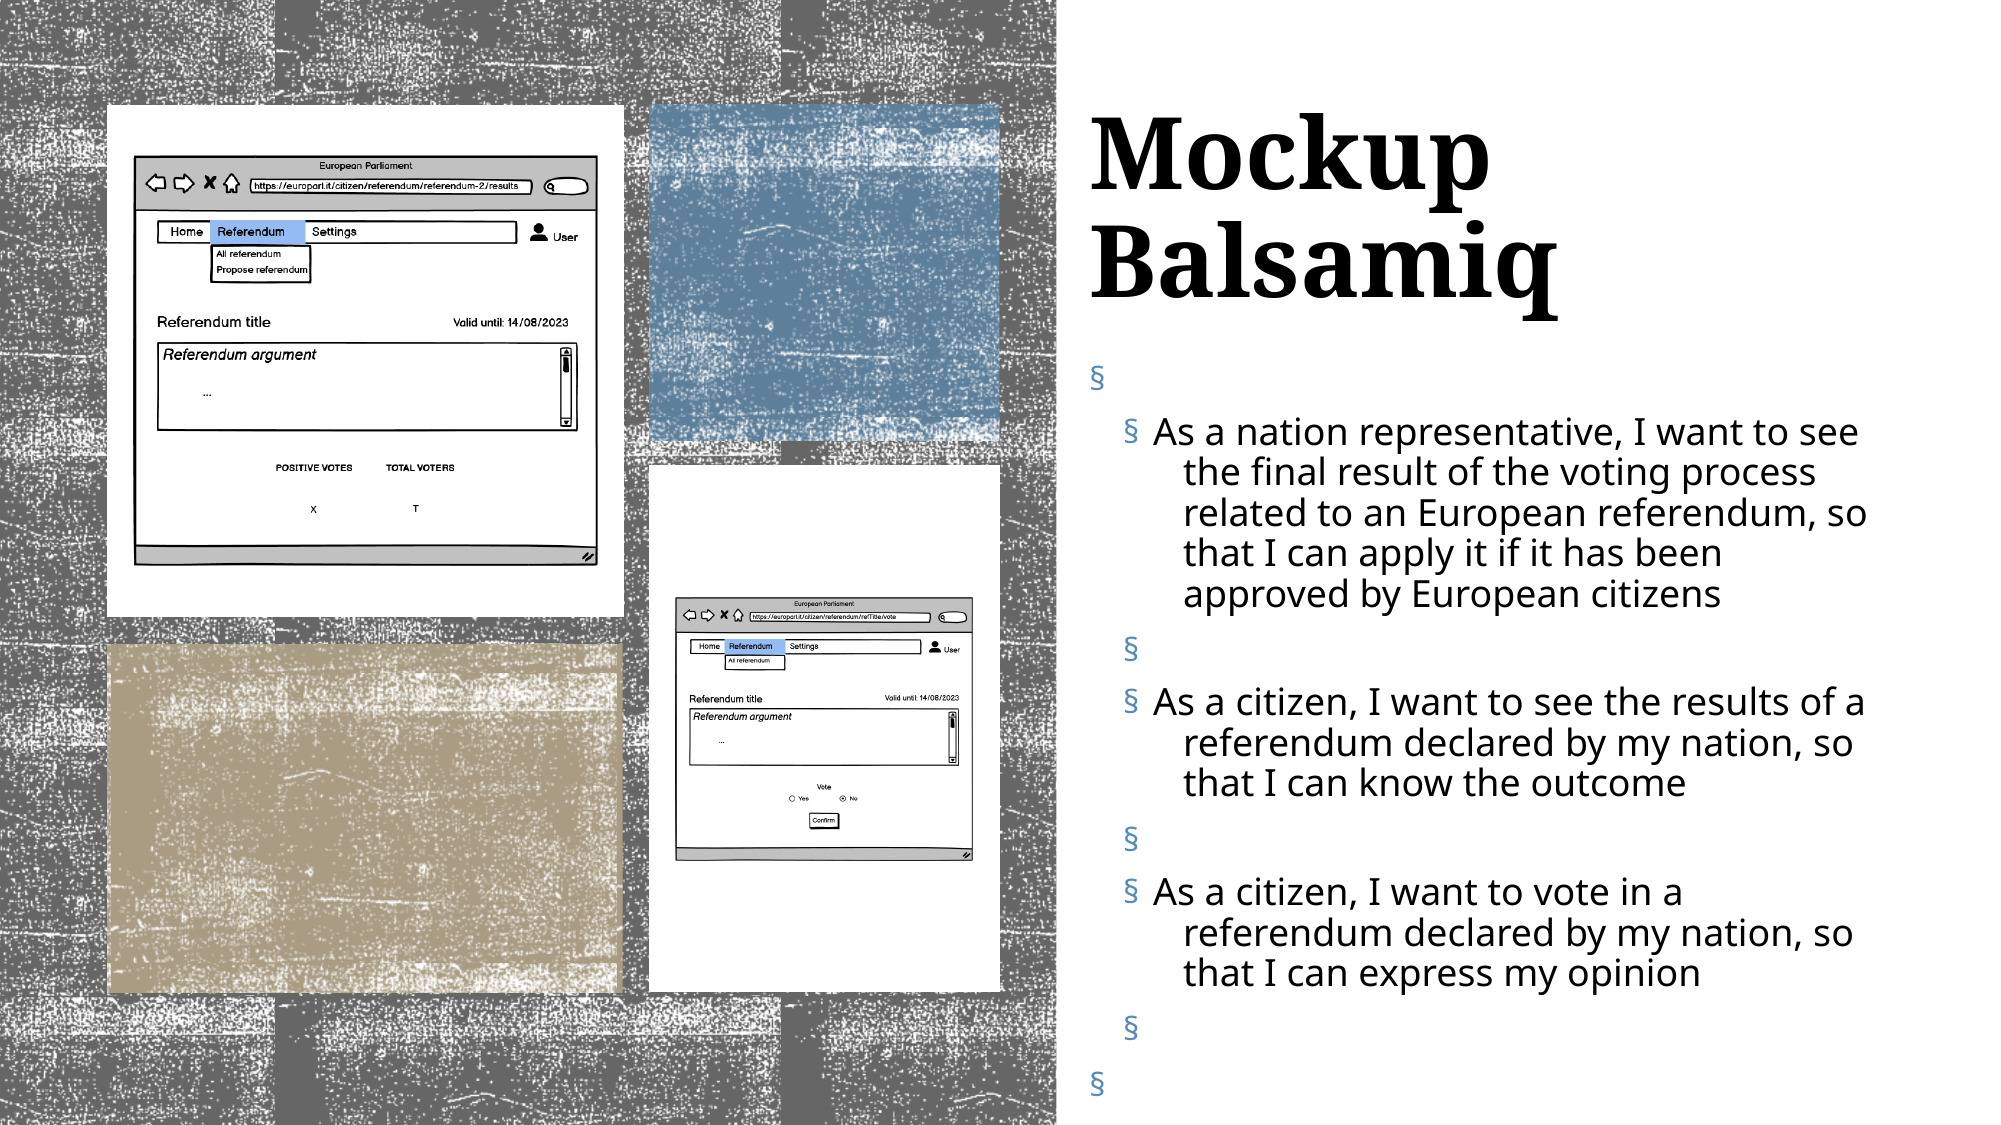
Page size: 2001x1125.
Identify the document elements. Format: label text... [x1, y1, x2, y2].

picture [133, 155, 598, 566]
text_box [0, 0, 1056, 1125]
text_box As a nation representative, I want to see the final result of the voting process related to an European referendum, so that I can apply it if it has been approved by European citizens As a citizen, I want to see the results of a referendum declared by my nation, so that I can know the outcome As a citizen, I want to vote in a referendum declared by my nation, so that I can express my opinion [1074, 348, 1894, 1020]
title Mockup Balsamiq [1074, 79, 1894, 344]
picture [675, 597, 973, 861]
